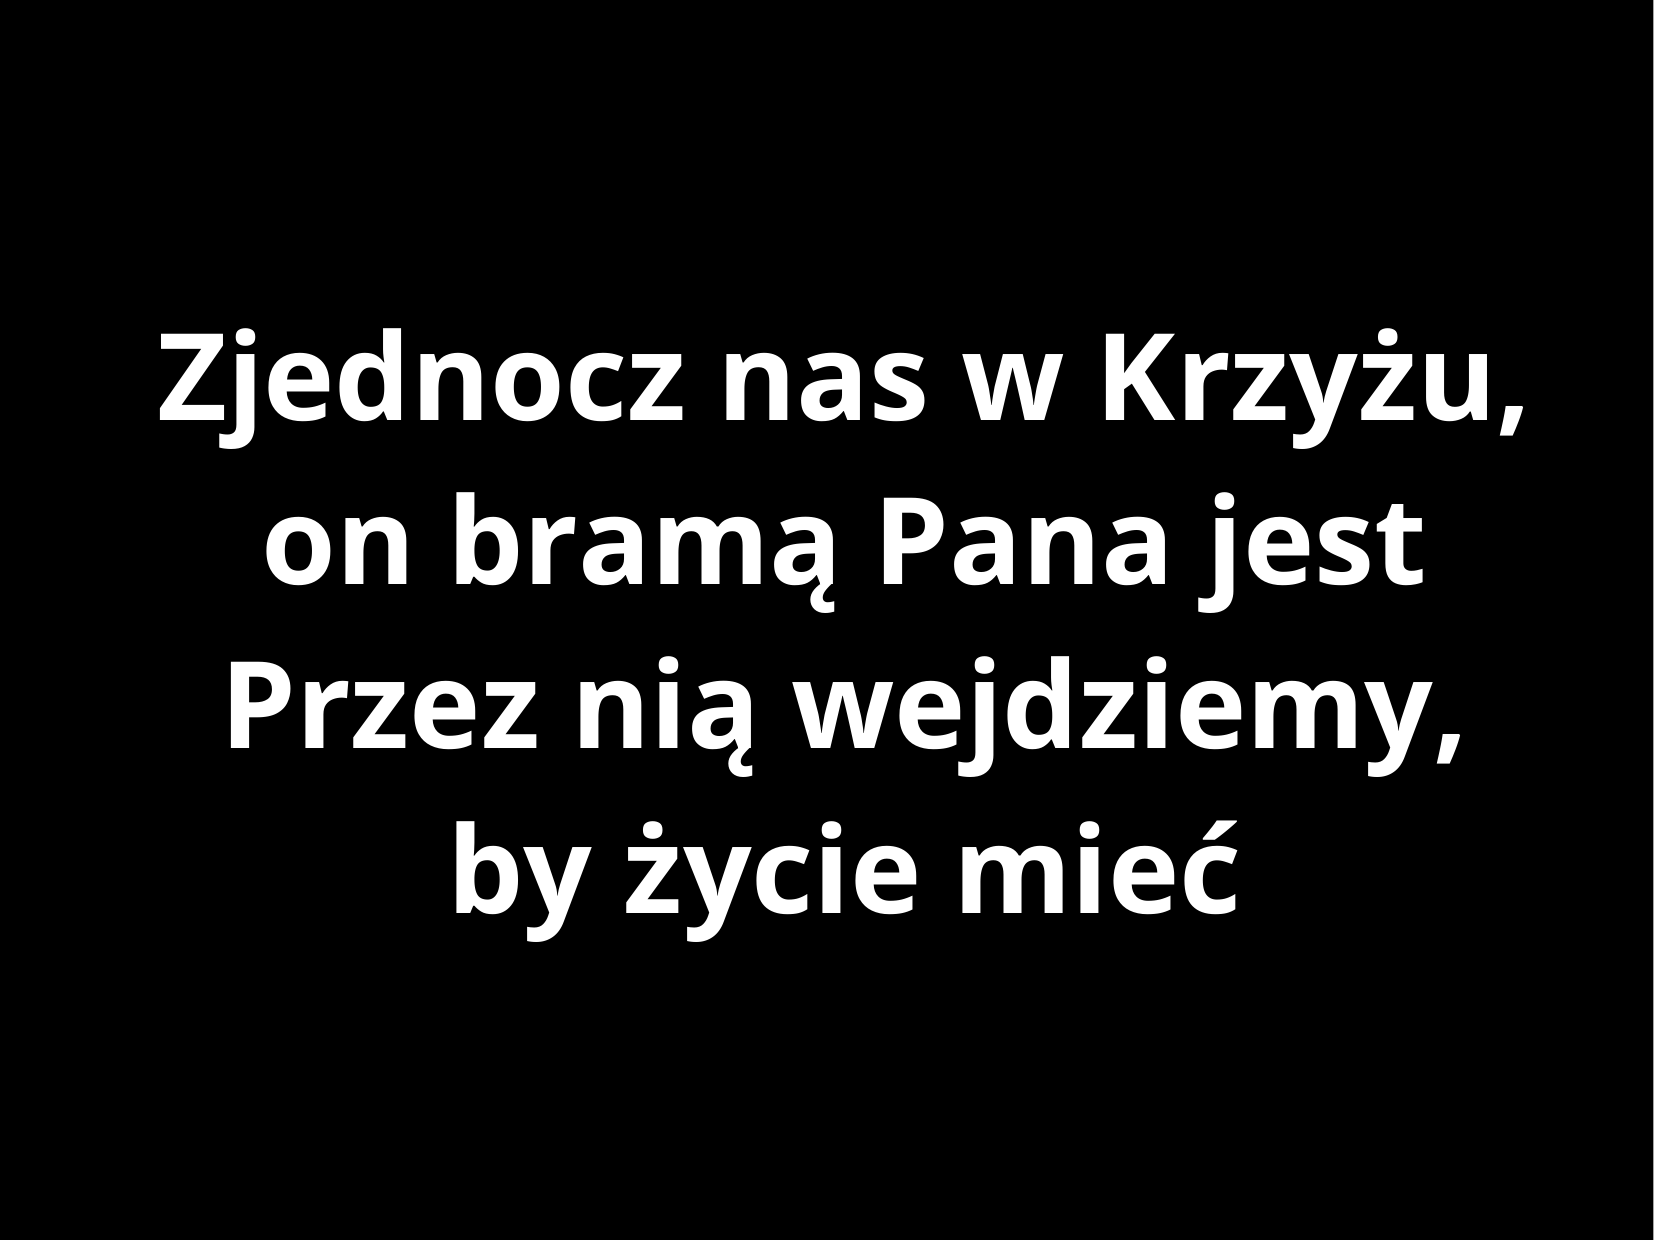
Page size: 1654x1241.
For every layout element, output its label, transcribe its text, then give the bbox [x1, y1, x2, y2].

subtitle Zjednocz nas w Krzyżu, on bramą Pana jest Przez nią wejdziemy, by życie mieć [0, 0, 1654, 1241]
